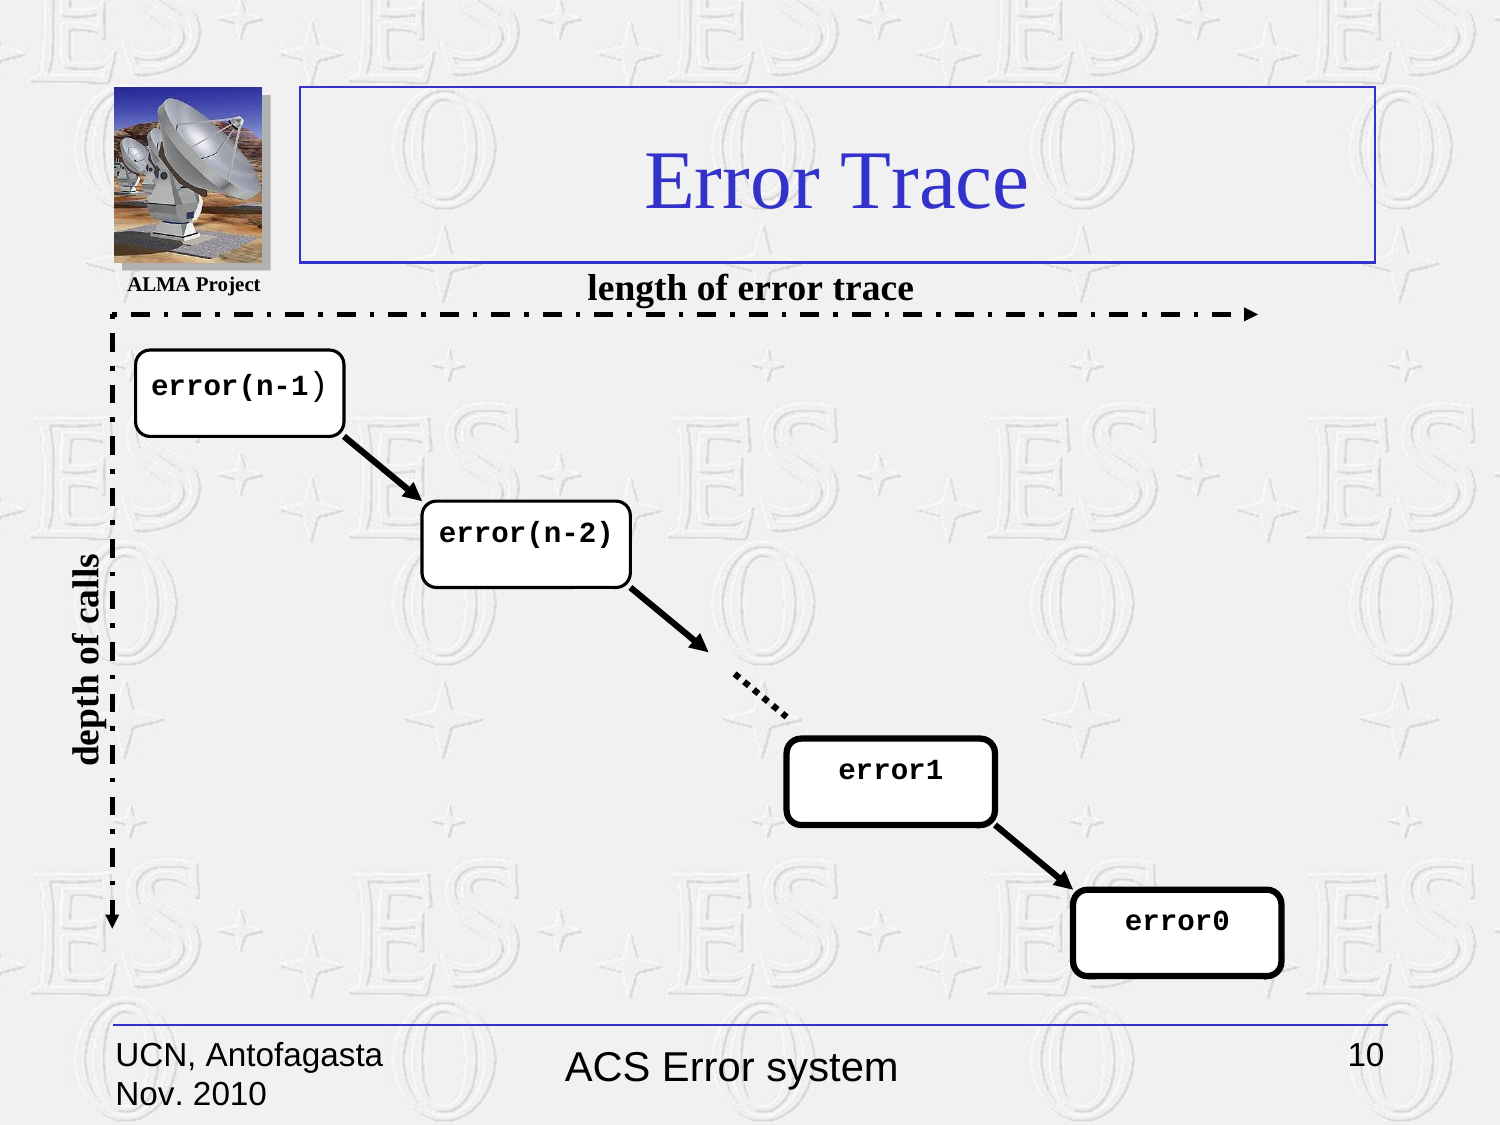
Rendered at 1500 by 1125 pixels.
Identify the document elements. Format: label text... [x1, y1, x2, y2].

text_box error0 [1073, 889, 1282, 977]
picture [0, 0, 1500, 1125]
text_box error1 [786, 738, 995, 826]
title Error Trace [299, 87, 1375, 263]
text_box error(n-1) [135, 350, 344, 437]
text_box length of error trace [572, 255, 930, 316]
text_box depth of calls [53, 538, 114, 782]
text_box error(n-2) [422, 501, 631, 588]
